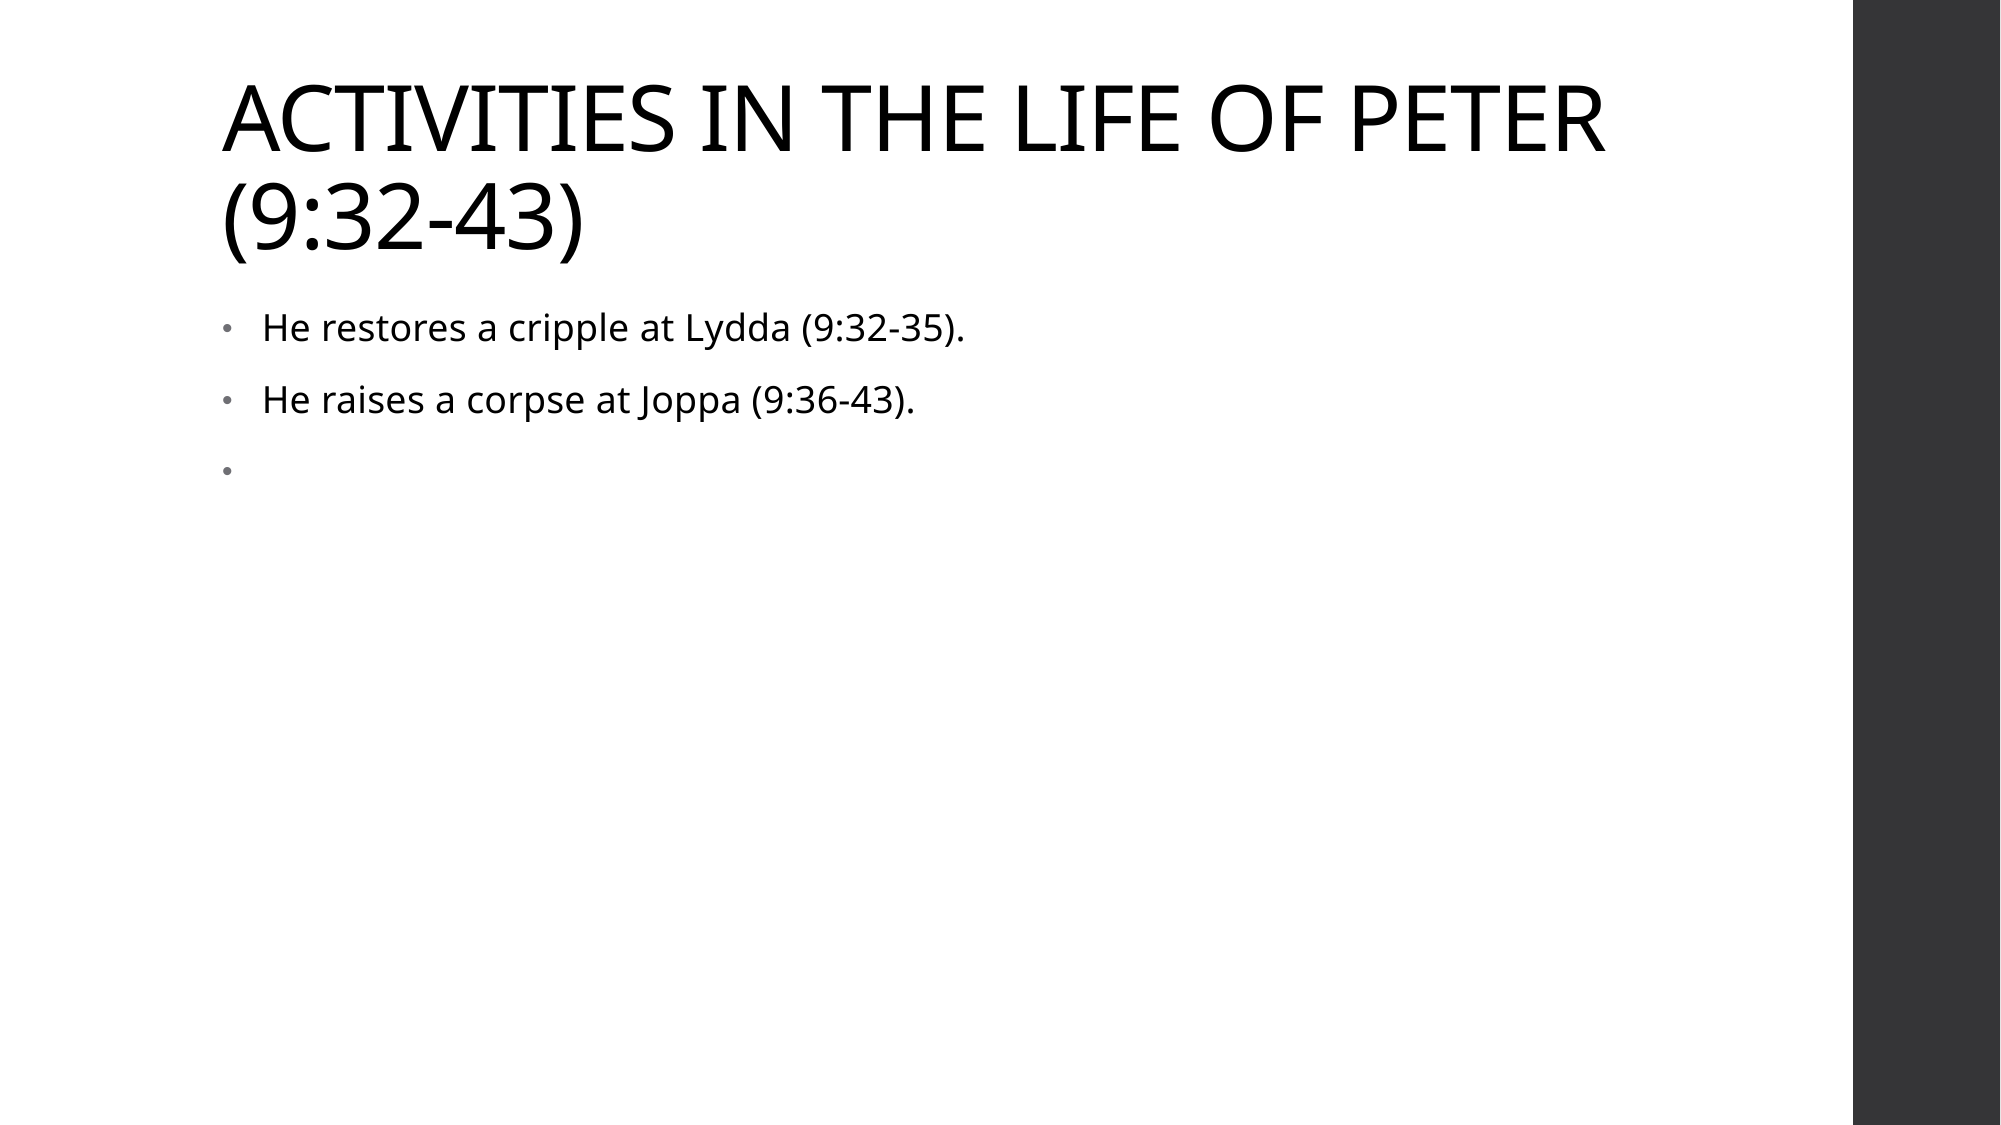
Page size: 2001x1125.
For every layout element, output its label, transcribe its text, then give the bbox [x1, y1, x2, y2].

title ACTIVITIES IN THE LIFE OF PETER (9:32-43) [206, 60, 1797, 278]
list He restores a cripple at Lydda (9:32-35). He raises a corpse at Joppa (9:36-43). [206, 299, 1617, 1014]
